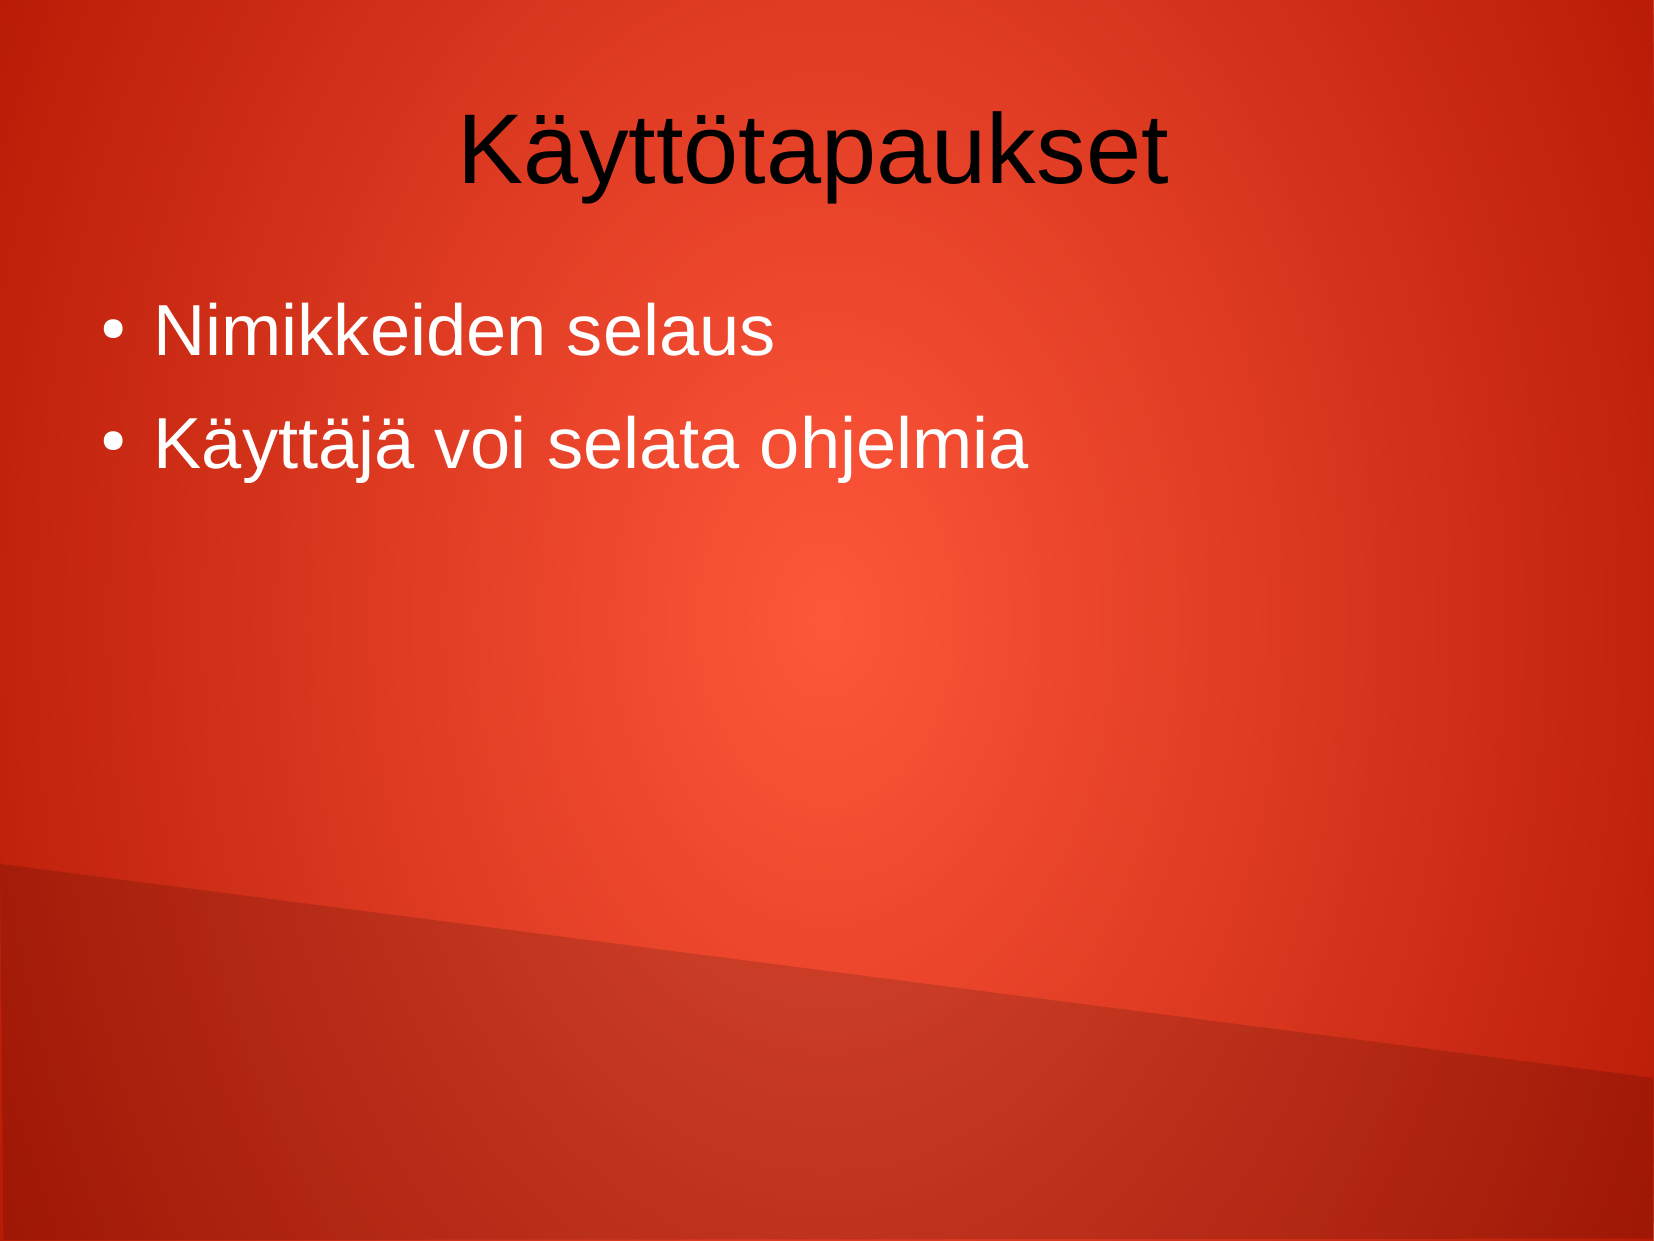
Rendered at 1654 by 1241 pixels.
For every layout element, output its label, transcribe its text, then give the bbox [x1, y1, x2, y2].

title Käyttötapaukset [82, 47, 1571, 252]
list Nimikkeiden selaus Käyttäjä voi selata ohjelmia [82, 290, 1571, 1010]
